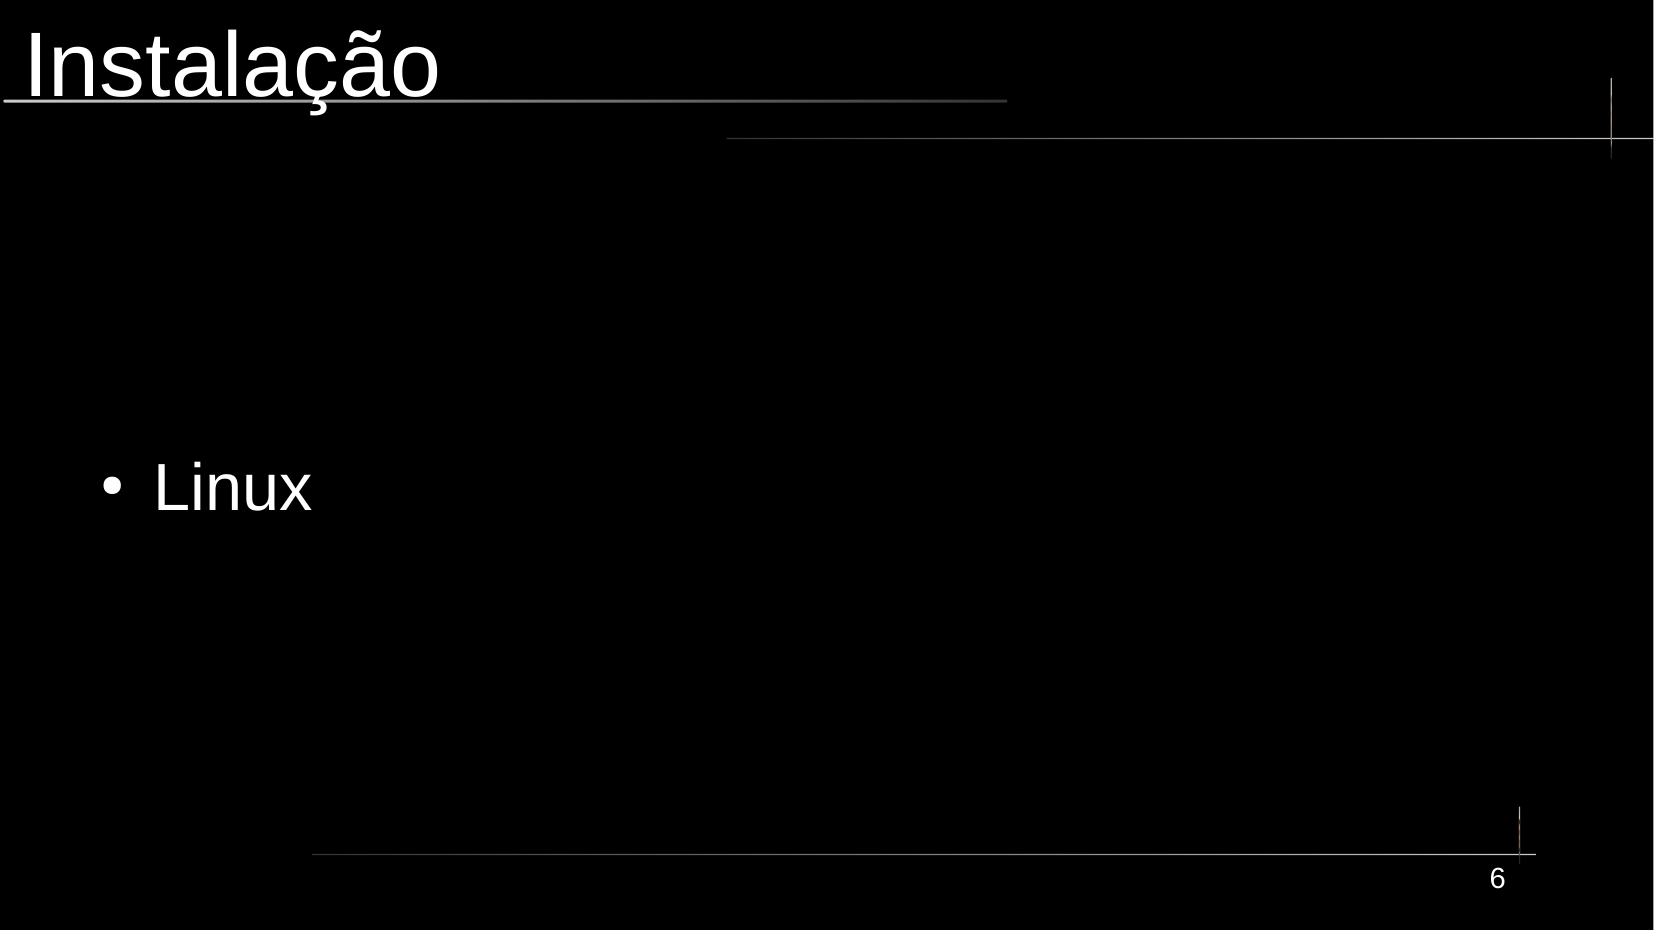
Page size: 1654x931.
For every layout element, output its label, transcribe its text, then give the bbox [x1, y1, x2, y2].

subtitle Linux [82, 217, 1571, 758]
title Instalação [23, 11, 1589, 119]
